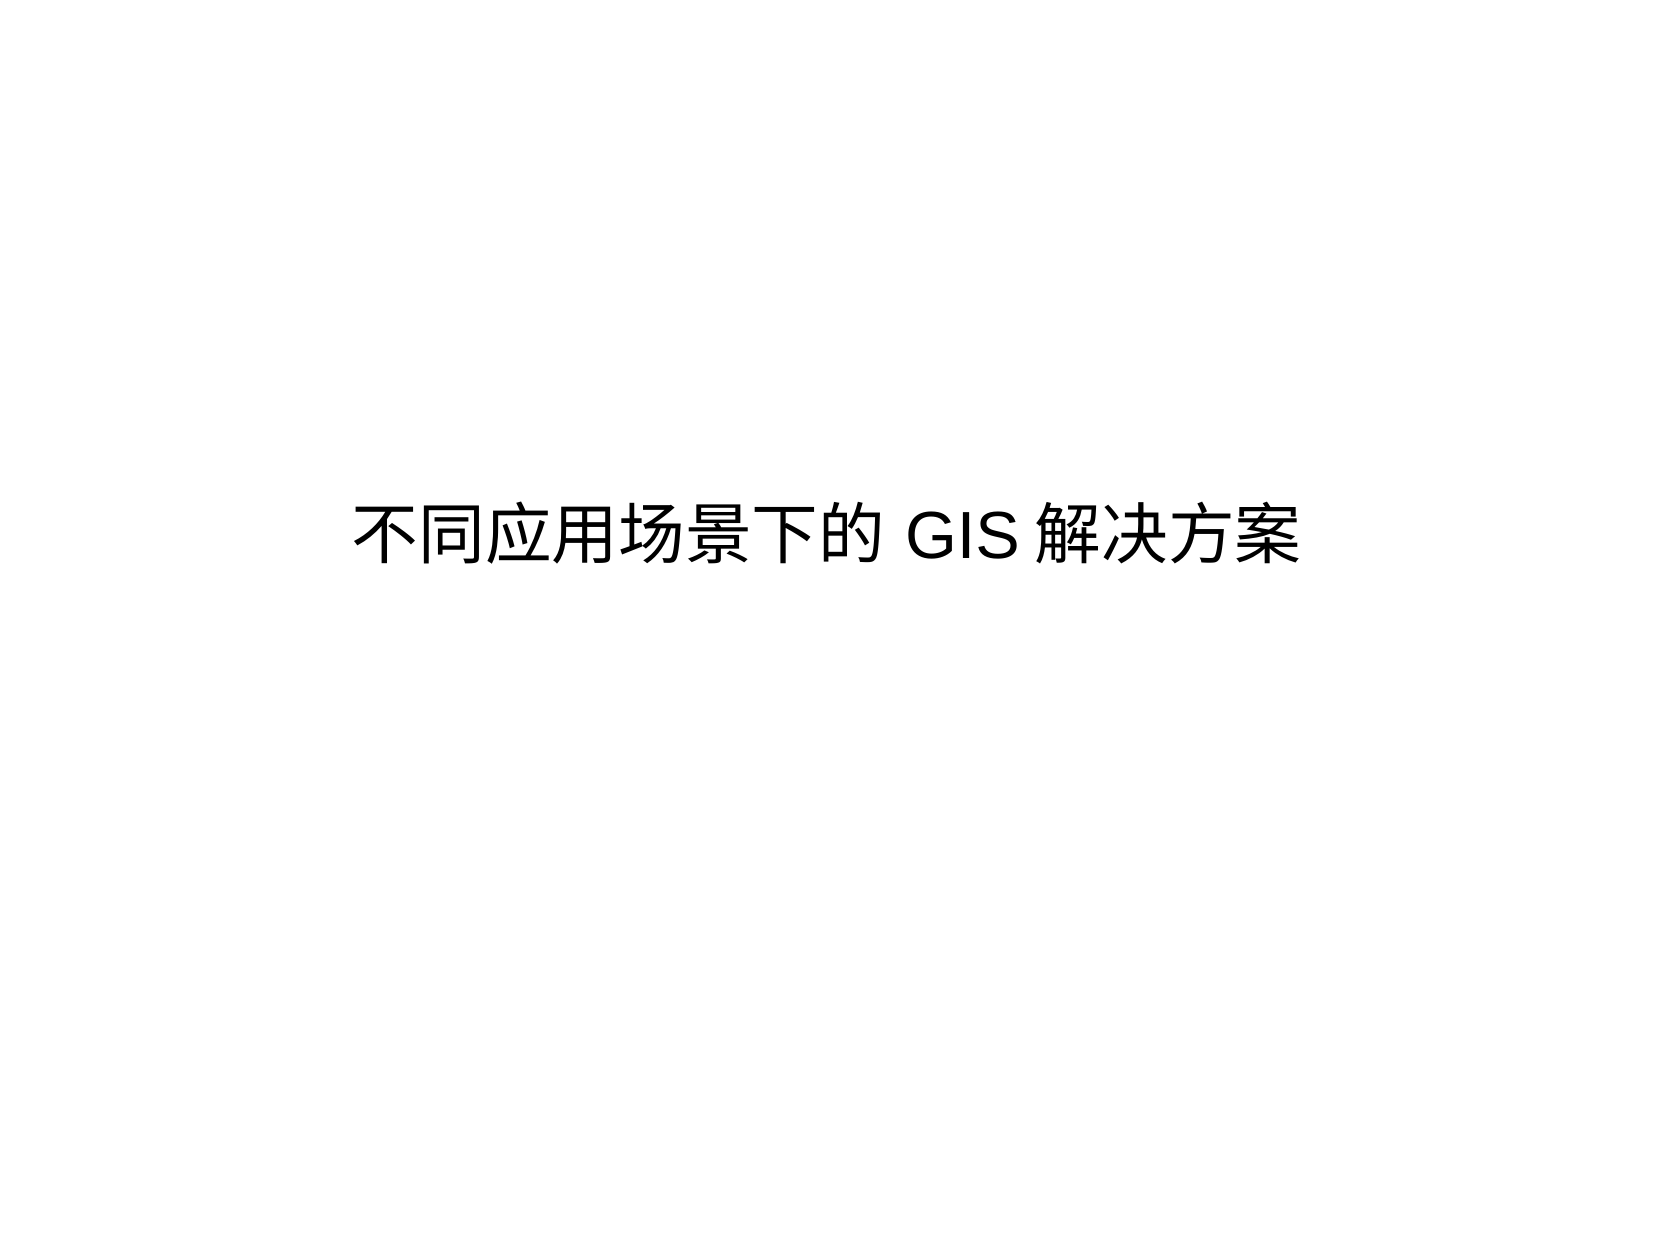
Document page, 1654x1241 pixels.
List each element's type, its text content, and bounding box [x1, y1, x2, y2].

subtitle 不同应用场景下的GIS解决方案 [82, 49, 1571, 1010]
